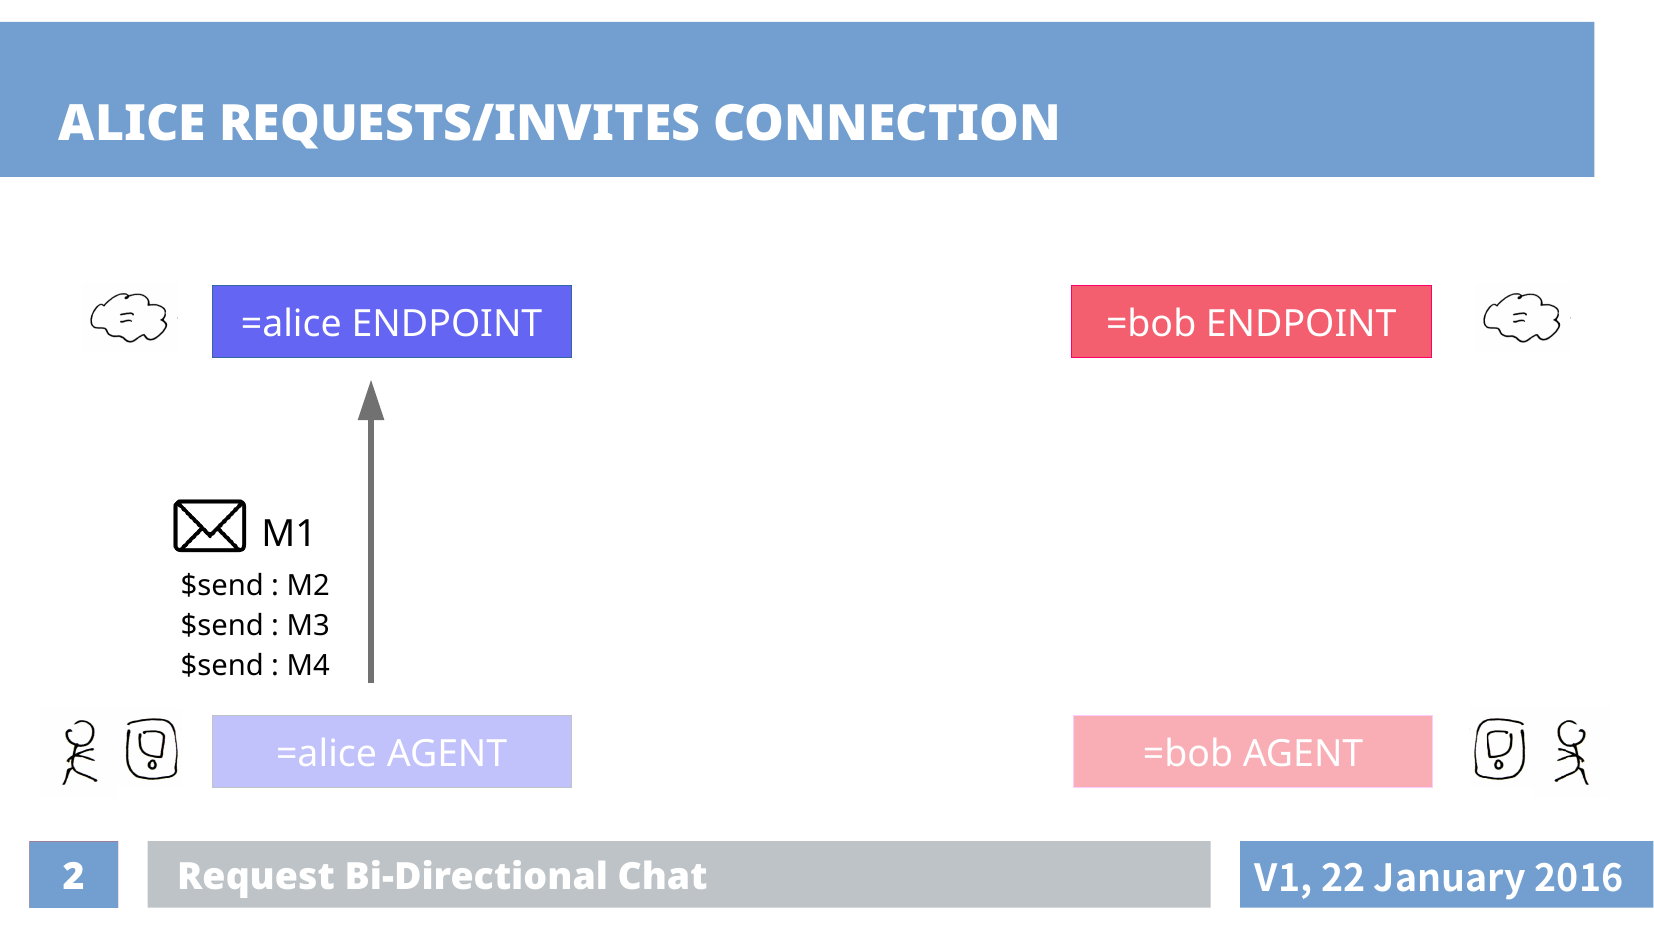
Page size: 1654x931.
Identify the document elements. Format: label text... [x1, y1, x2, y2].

picture [170, 496, 249, 555]
text_box =bob AGENT [1073, 715, 1433, 788]
text_box =bob ENDPOINT [1071, 285, 1432, 358]
text_box =alice AGENT [212, 715, 572, 788]
title ALICE REQUESTS/INVITES CONNECTION [58, 44, 1595, 155]
picture [1469, 706, 1611, 798]
picture [40, 706, 182, 798]
picture [1475, 283, 1571, 353]
text_box M1 [246, 499, 333, 558]
text_box $send : M2 $send : M3 $send : M4 [0, 561, 348, 686]
text_box =alice ENDPOINT [212, 285, 572, 358]
picture [82, 283, 178, 353]
